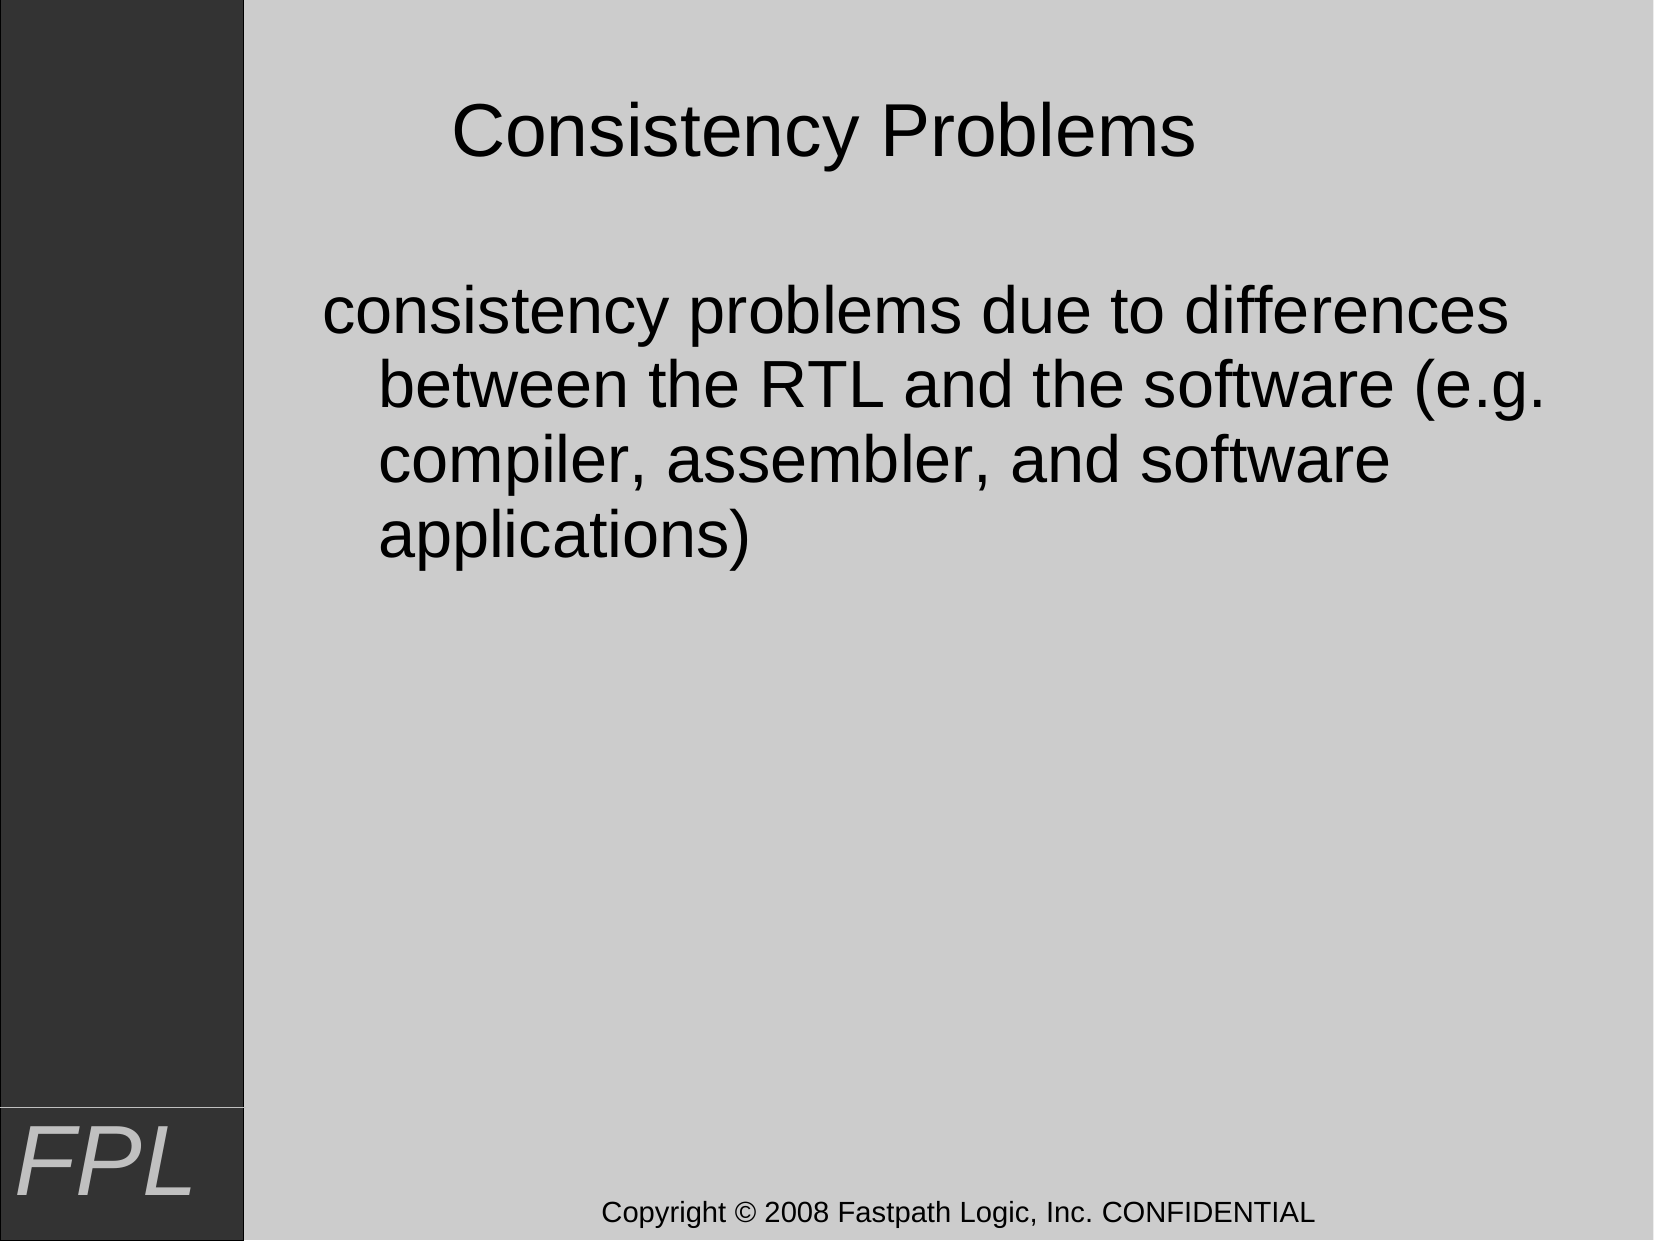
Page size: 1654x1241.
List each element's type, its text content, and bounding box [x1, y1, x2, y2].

list consistency problems due to differences between the RTL and the software (e.g. compiler, assembler, and software applications) [322, 272, 1635, 1179]
title Consistency Problems [118, 48, 1531, 212]
